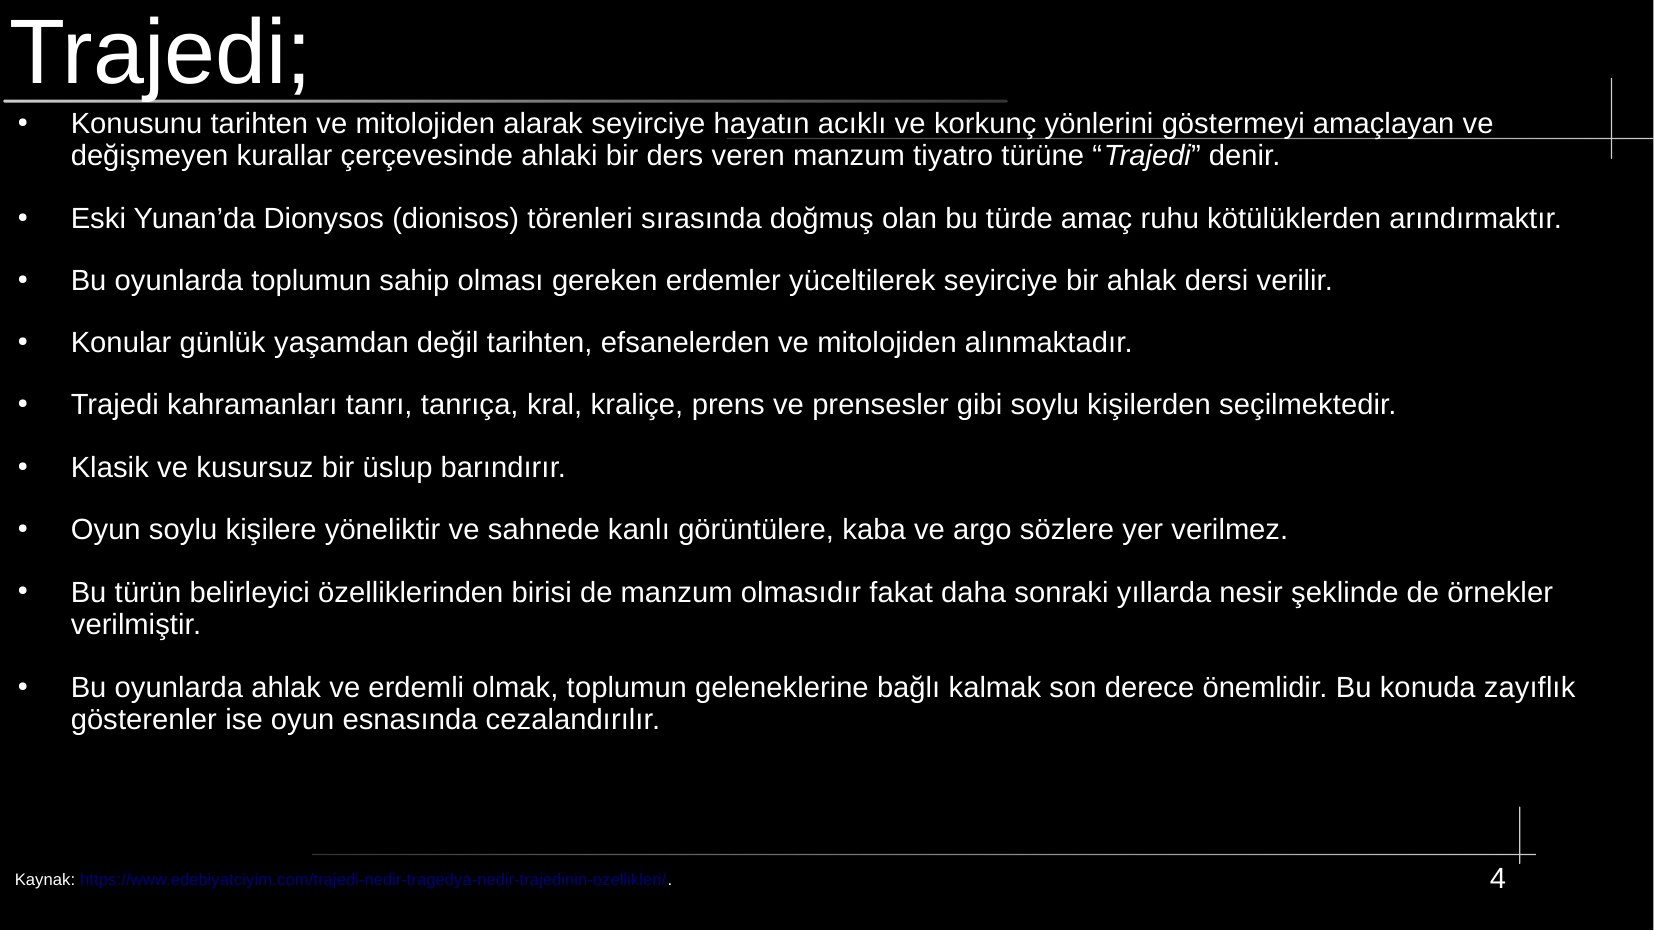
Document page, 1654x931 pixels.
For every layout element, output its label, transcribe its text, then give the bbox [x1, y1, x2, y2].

list Konusunu tarihten ve mitolojiden alarak seyirciye hayatın acıklı ve korkunç yönlerini göstermeyi amaçlayan ve değişmeyen kurallar çerçevesinde ahlaki bir ders veren manzum tiyatro türüne “Trajedi” denir. Eski Yunan’da Dionysos (dionisos) törenleri sırasında doğmuş olan bu türde amaç ruhu kötülüklerden arındırmaktır. Bu oyunlarda toplumun sahip olması gereken erdemler yüceltilerek seyirciye bir ahlak dersi verilir. Konular günlük yaşamdan değil tarihten, efsanelerden ve mitolojiden alınmaktadır. Trajedi kahramanları tanrı, tanrıça, kral, kraliçe, prens ve prensesler gibi soylu kişilerden seçilmektedir. Klasik ve kusursuz bir üslup barındırır. Oyun soylu kişilere yöneliktir ve sahnede kanlı görüntülere, kaba ve argo sözlere yer verilmez. Bu türün belirleyici özelliklerinden birisi de manzum olmasıdır fakat daha sonraki yıllarda nesir şeklinde de örnekler verilmiştir. Bu oyunlarda ahlak ve erdemli olmak, toplumun geleneklerine bağlı kalmak son derece önemlidir. Bu konuda zayıflık gösterenler ise oyun esnasında cezalandırılır. [0, 106, 1654, 857]
text_box Kaynak: https://www.edebiyatciyim.com/trajedi-nedir-tragedya-nedir-trajedinin-ozellikleri/. [0, 862, 1654, 931]
title Trajedi; [10, 0, 1576, 103]
